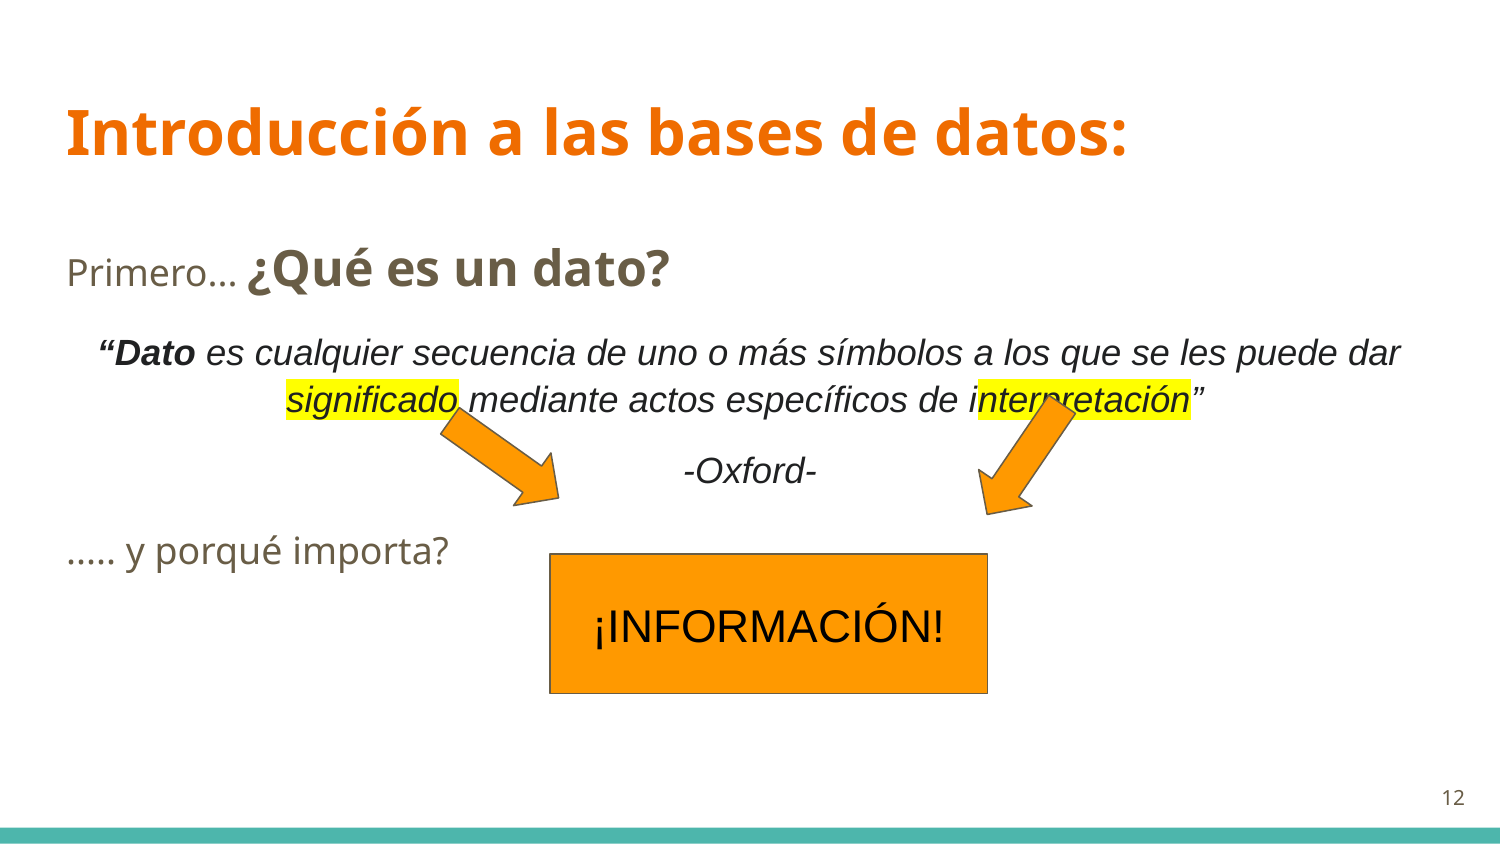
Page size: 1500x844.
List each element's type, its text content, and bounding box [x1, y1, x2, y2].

slide_number <number> [1389, 764, 1480, 830]
title Introducción a las bases de datos: [51, 72, 1449, 189]
text_box ¡INFORMACIÓN! [549, 554, 988, 694]
text_box [440, 407, 559, 506]
text_box [978, 395, 1076, 515]
list Primero... ¿Qué es un dato? “Dato es cualquier secuencia de uno o más símbolos a los que se les puede dar significado mediante actos específicos de interpretación” -Oxford- ..... y porqué importa? [51, 207, 1449, 750]
